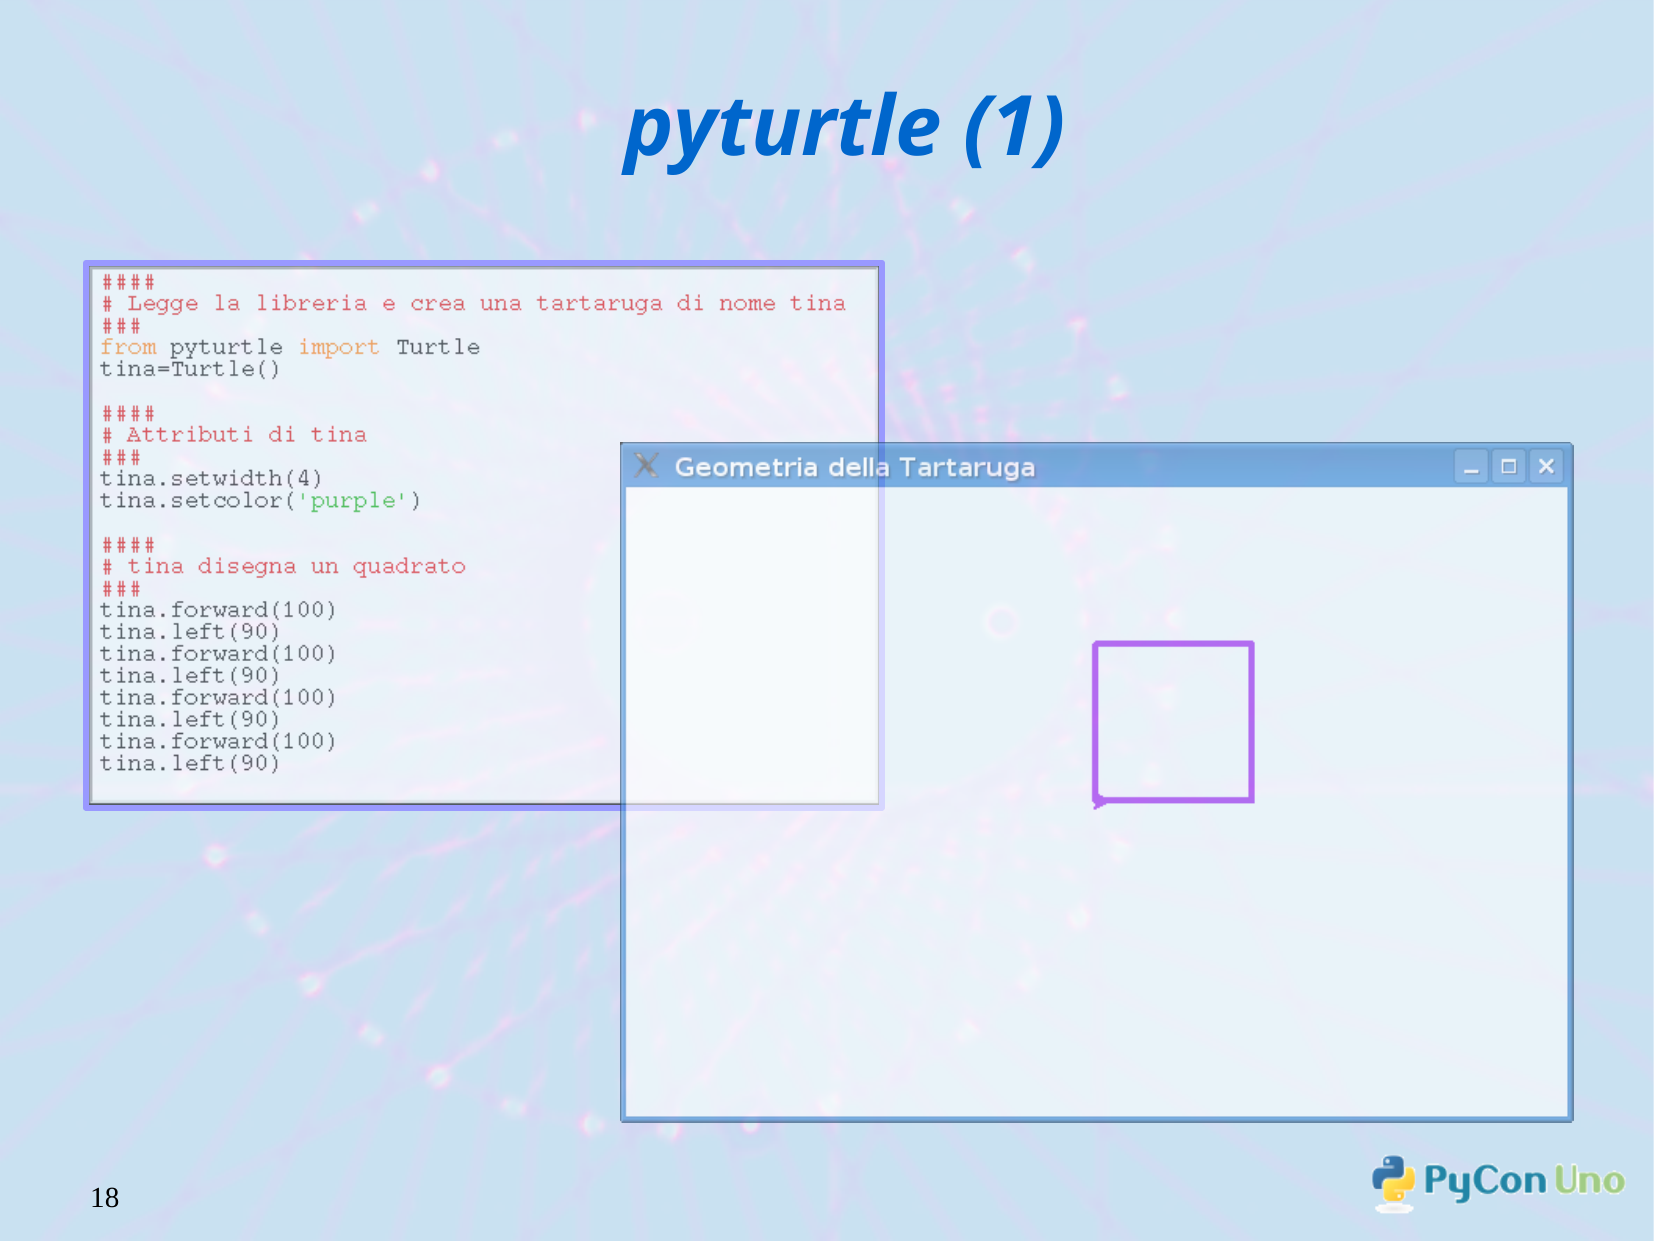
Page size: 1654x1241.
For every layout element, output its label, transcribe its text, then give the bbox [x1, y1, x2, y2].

title pyturtle (1) [139, 19, 1552, 227]
picture [0, 0, 1654, 1241]
